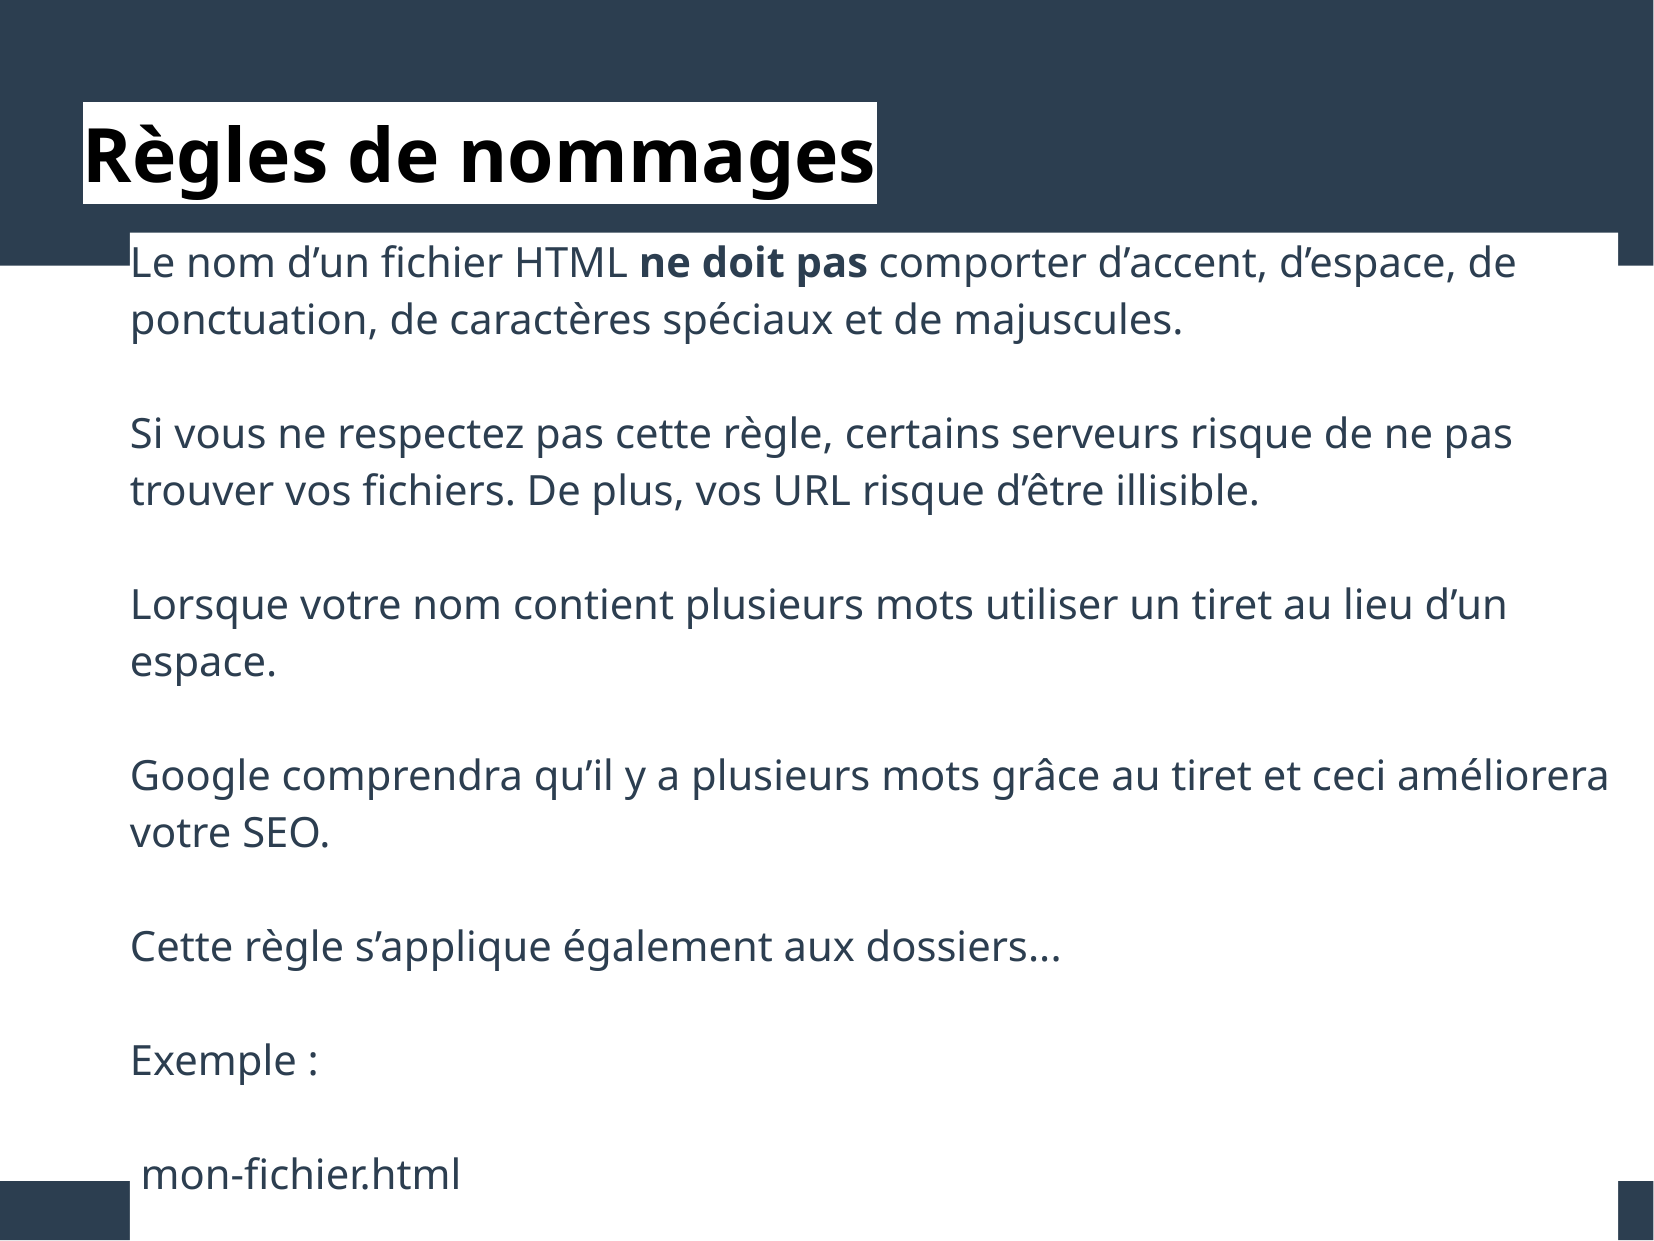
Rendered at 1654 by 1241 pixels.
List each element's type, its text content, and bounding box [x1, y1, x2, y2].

subtitle Le nom d’un fichier HTML ne doit pas comporter d’accent, d’espace, de ponctuation, de caractères spéciaux et de majuscules. Si vous ne respectez pas cette règle, certains serveurs risque de ne pas trouver vos fichiers. De plus, vos URL risque d’être illisible. Lorsque votre nom contient plusieurs mots utiliser un tiret au lieu d’un espace. Google comprendra qu’il y a plusieurs mots grâce au tiret et ceci améliorera votre SEO. Cette règle s’applique également aux dossiers... Exemple : mon-fichier.html [129, 232, 1619, 1241]
title Règles de nommages [82, 49, 1571, 257]
